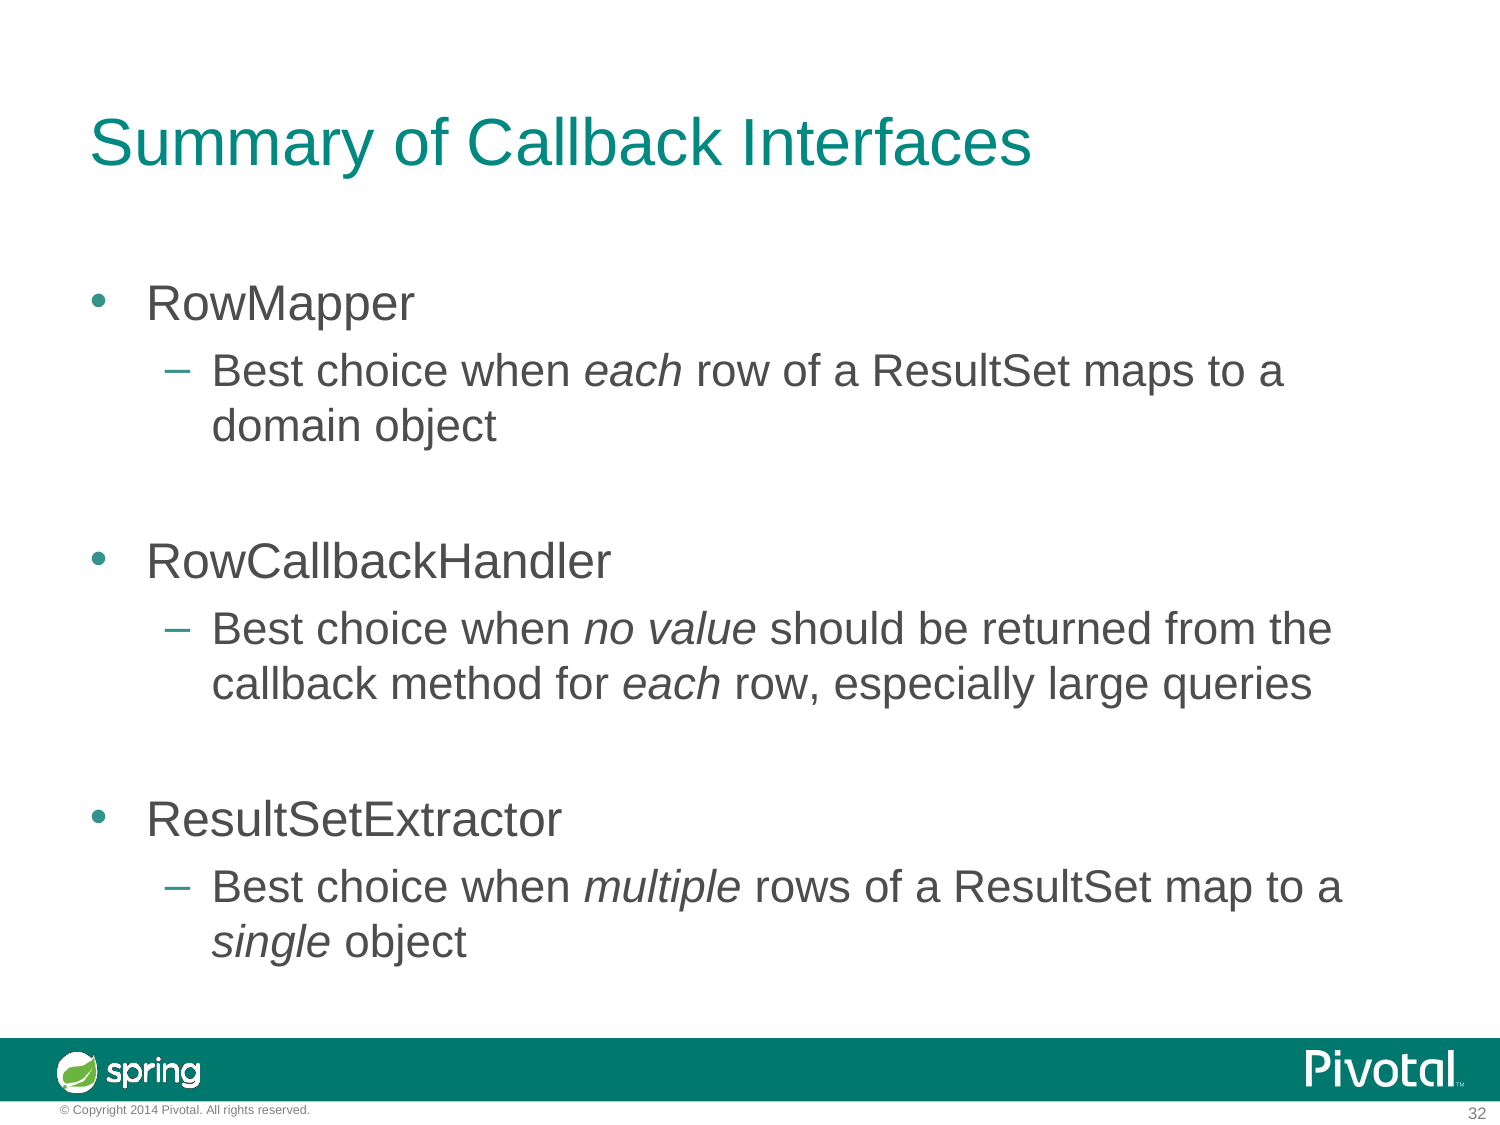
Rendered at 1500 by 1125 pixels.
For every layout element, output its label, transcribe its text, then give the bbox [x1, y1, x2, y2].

picture [32, 1041, 210, 1103]
title Summary of Callback Interfaces [75, 45, 1426, 233]
picture [1306, 1050, 1464, 1087]
list RowMapper Best choice when each row of a ResultSet maps to a domain object RowCallbackHandler Best choice when no value should be returned from the callback method for each row, especially large queries ResultSetExtractor Best choice when multiple rows of a ResultSet map to a single object [75, 262, 1426, 1005]
